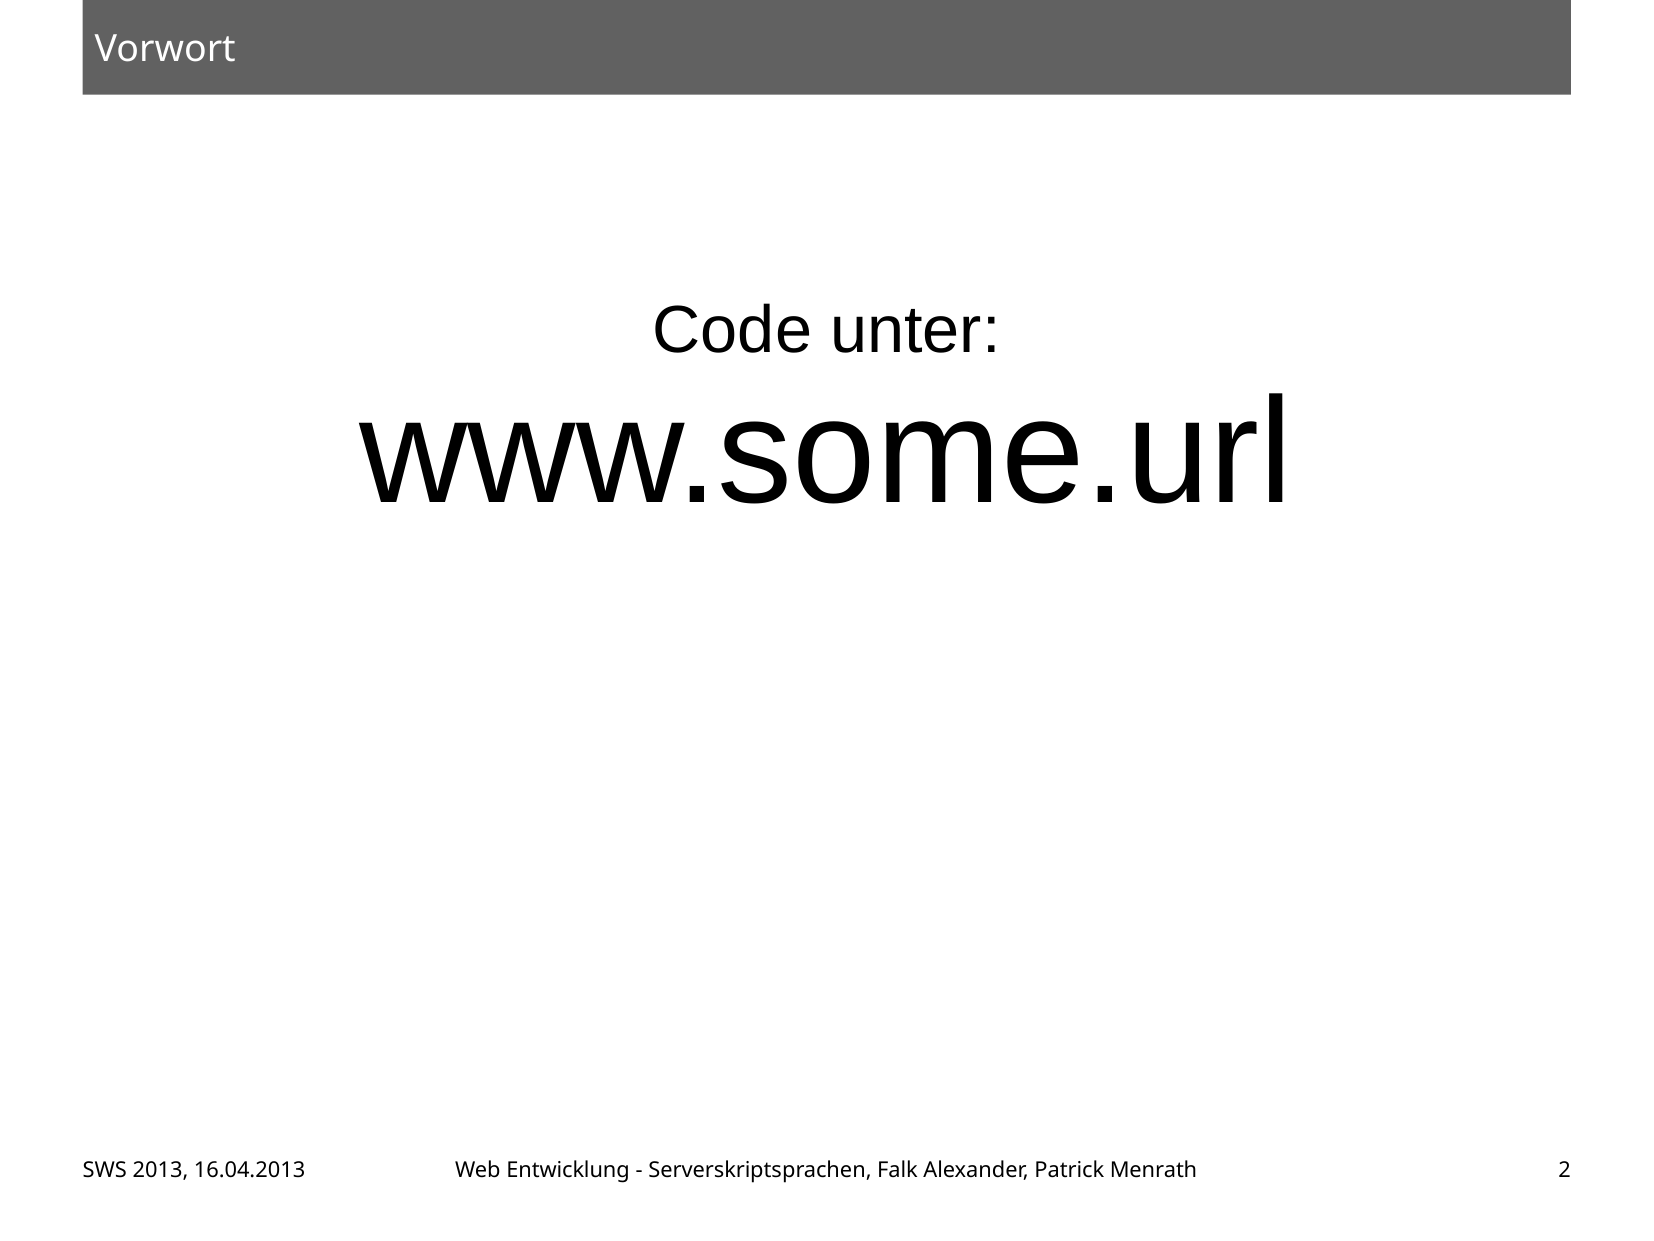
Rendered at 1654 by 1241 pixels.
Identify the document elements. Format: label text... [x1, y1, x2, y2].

subtitle Code unter: www.some.url [82, 0, 1571, 826]
